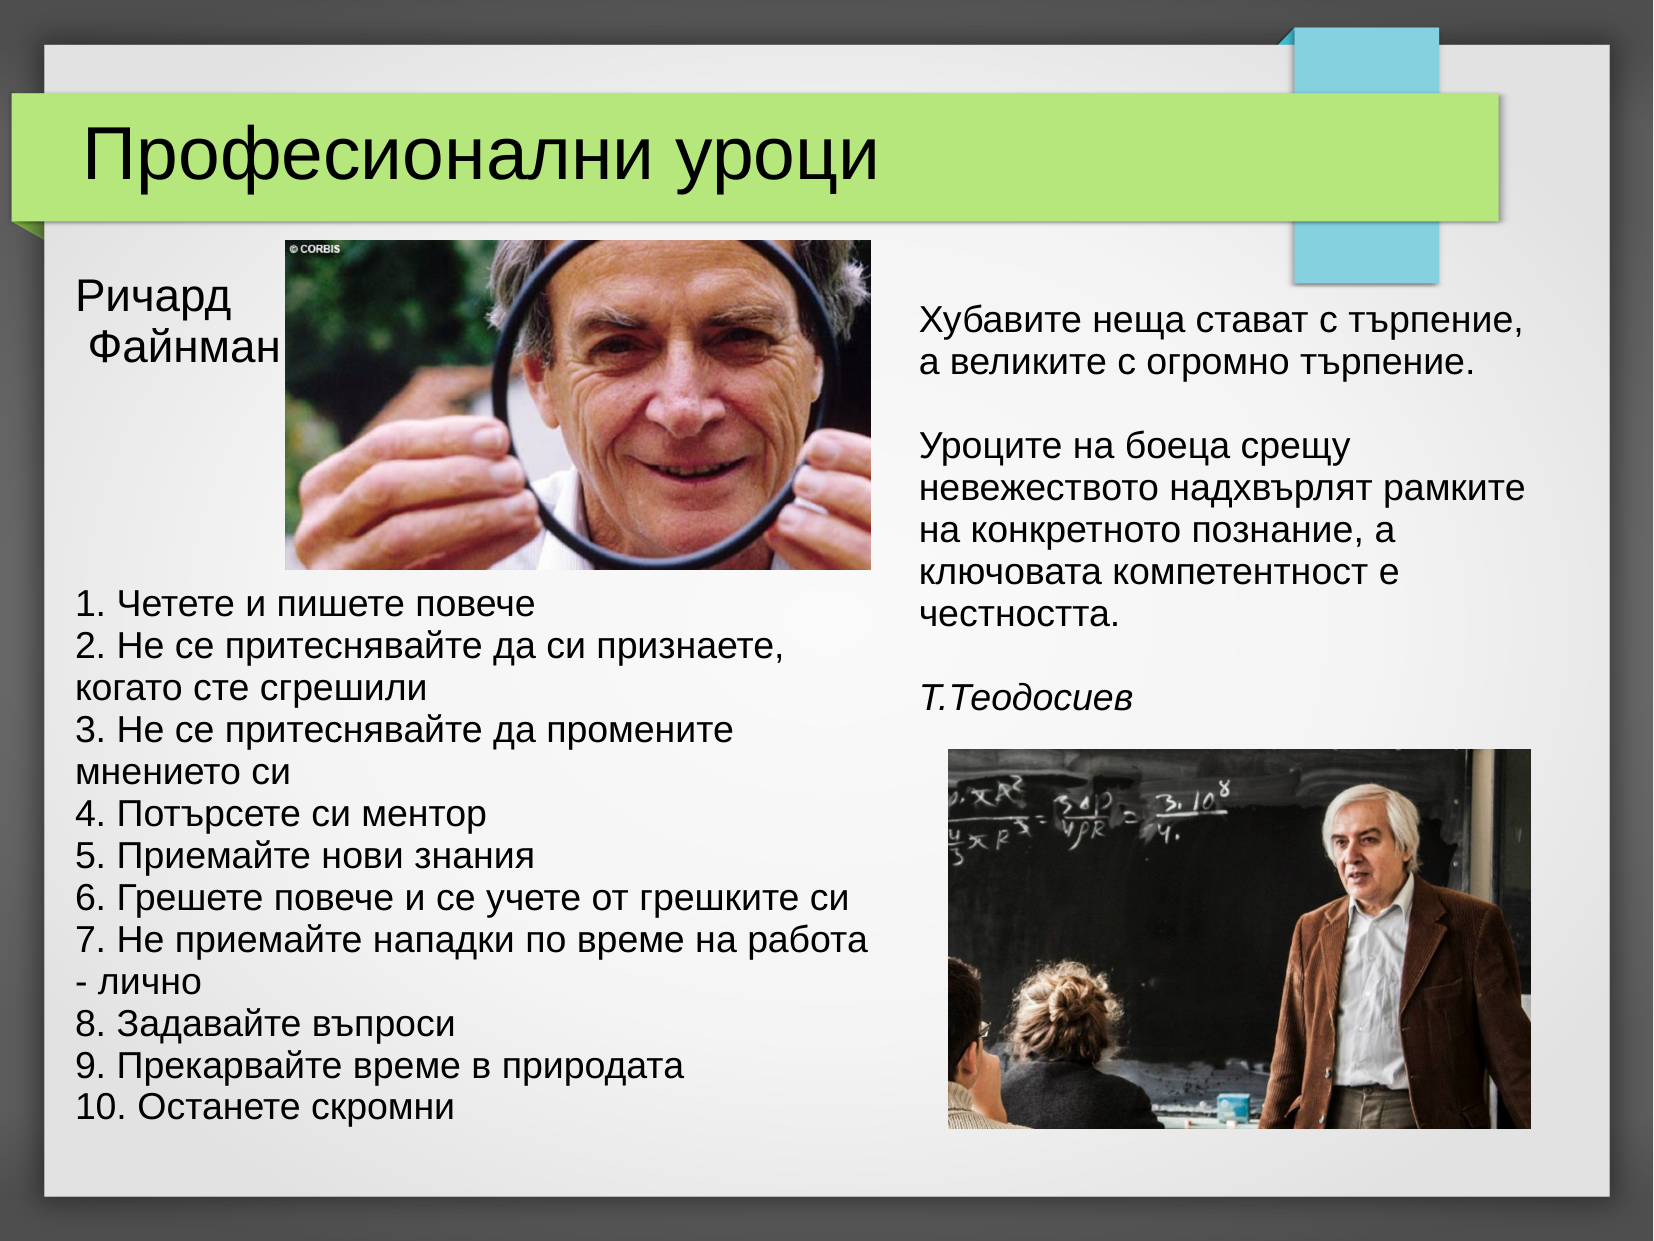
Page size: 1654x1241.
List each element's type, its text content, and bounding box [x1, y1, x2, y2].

text_box Хубавите неща стават с търпение, а великите с огромно търпение. Уроците на боеца срещу невежеството надхвърлят рамките на конкретното познание, а ключовата компетентност е честността. Т.Теодосиев [903, 290, 1549, 726]
picture [0, 0, 1654, 1241]
title Професионални уроци [82, 94, 1264, 213]
subtitle Ричард Файнман 1. Четете и пишете повече 2. Не се притеснявайте да си признаете, когато сте сгрешили 3. Не се притеснявайте да промените мнението си 4. Потърсете си ментор 5. Приемайте нови знания 6. Грешете повече и се учете от грешките си 7. Не приемайте нападки по време на работа - лично 8. Задавайте въпроси 9. Прекарвайте време в природата 10. Останете скромни [75, 269, 886, 1180]
